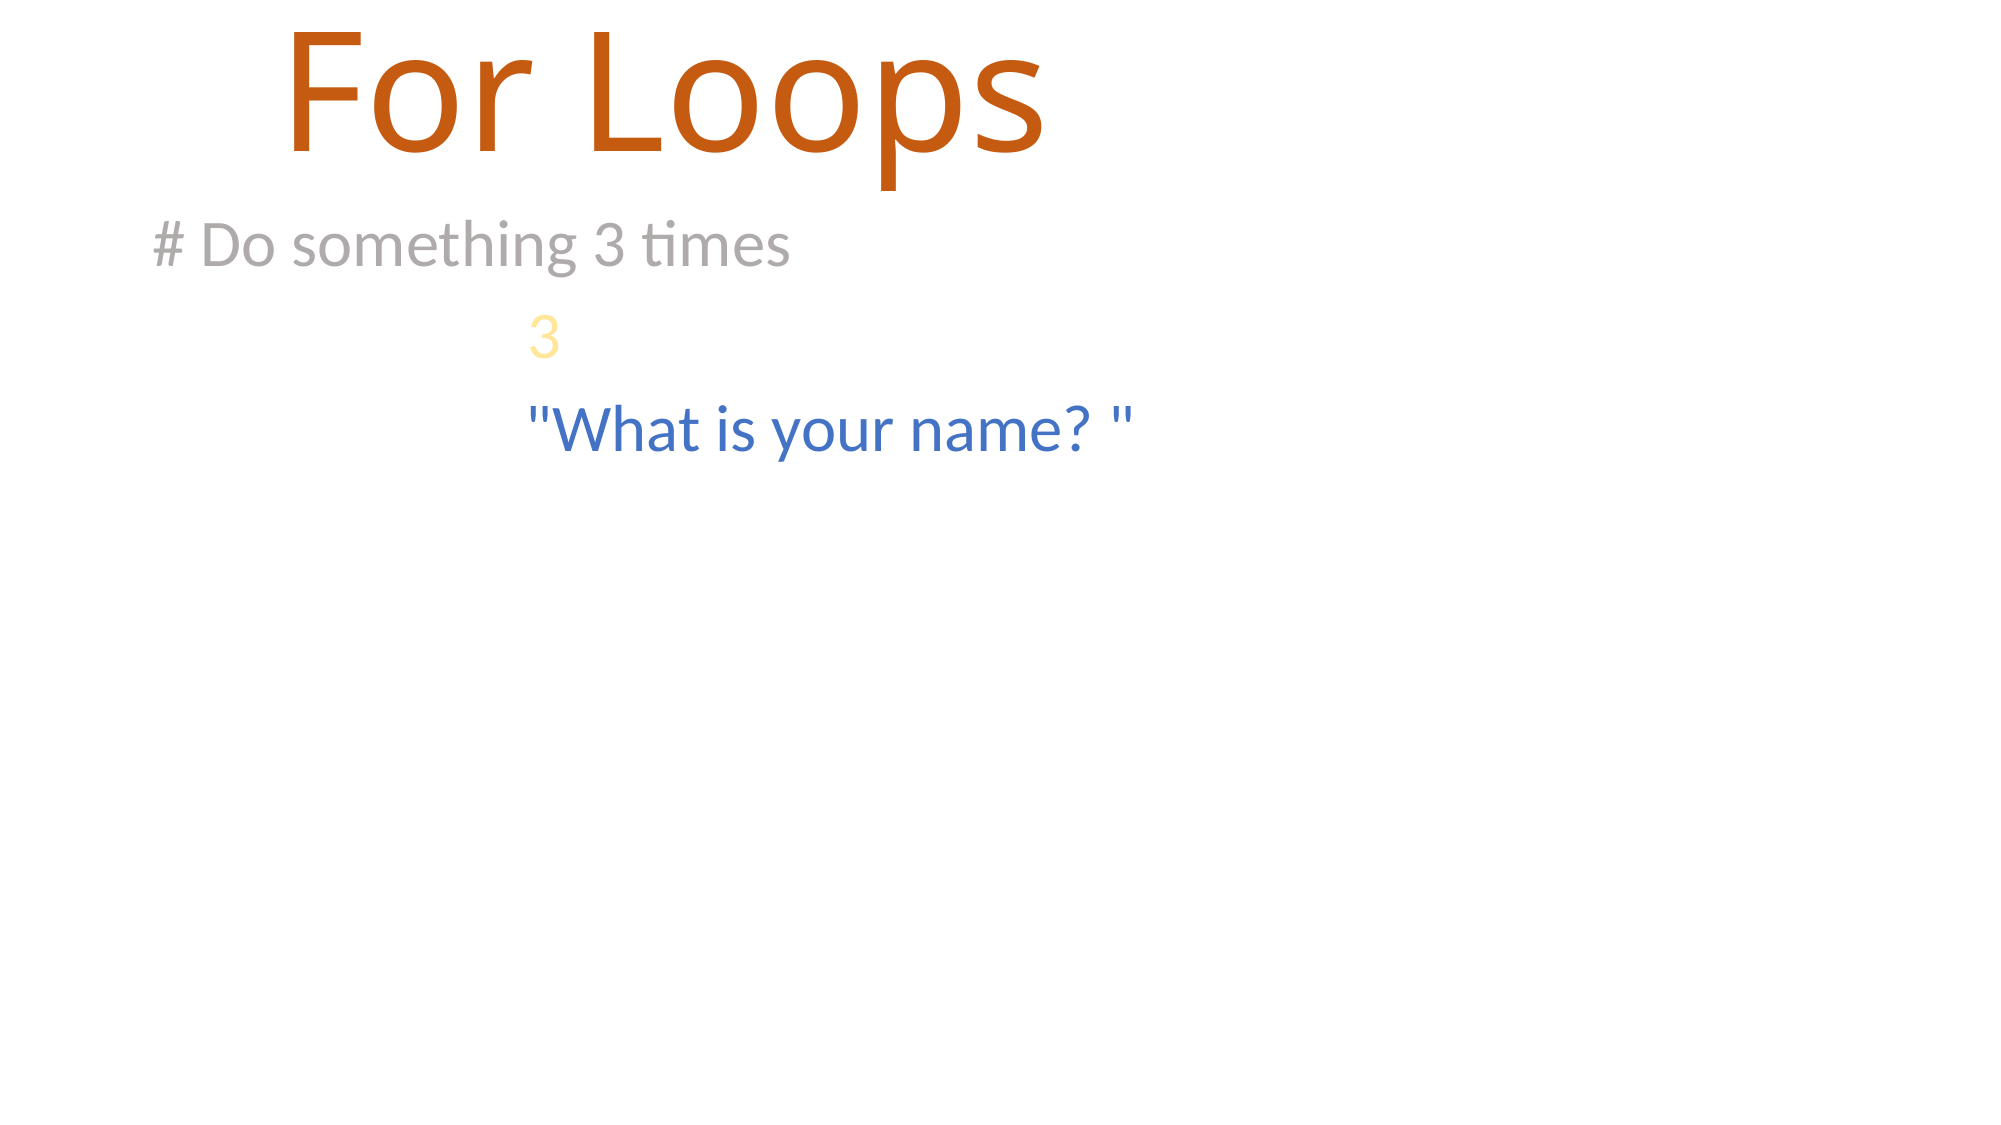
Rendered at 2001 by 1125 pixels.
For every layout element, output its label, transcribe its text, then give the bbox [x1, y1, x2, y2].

list For Loops # Do something 3 times for x in range(3): print(input("What is your name? ")) [137, 0, 1863, 1014]
